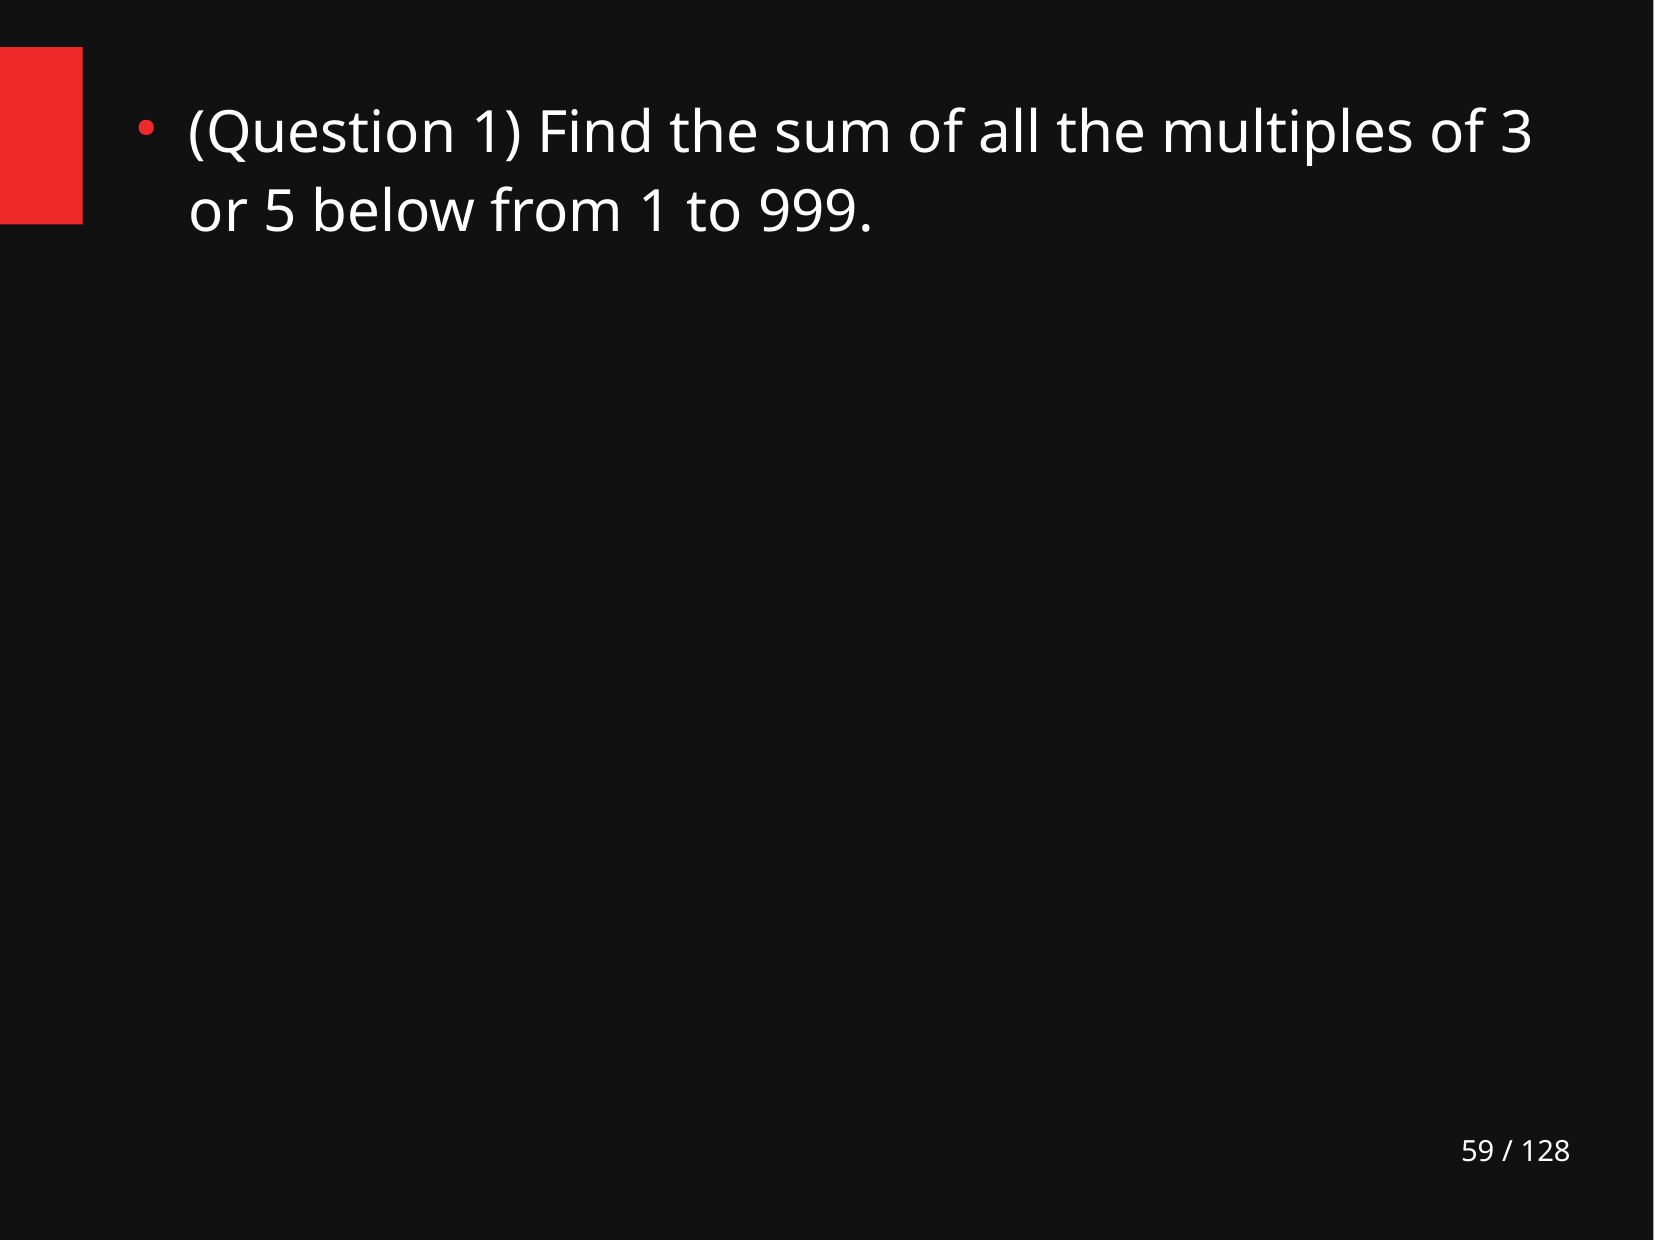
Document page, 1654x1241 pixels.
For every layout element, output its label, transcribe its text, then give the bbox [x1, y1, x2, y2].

list (Question 1) Find the sum of all the multiples of 3 or 5 below from 1 to 999. [118, 90, 1536, 1074]
